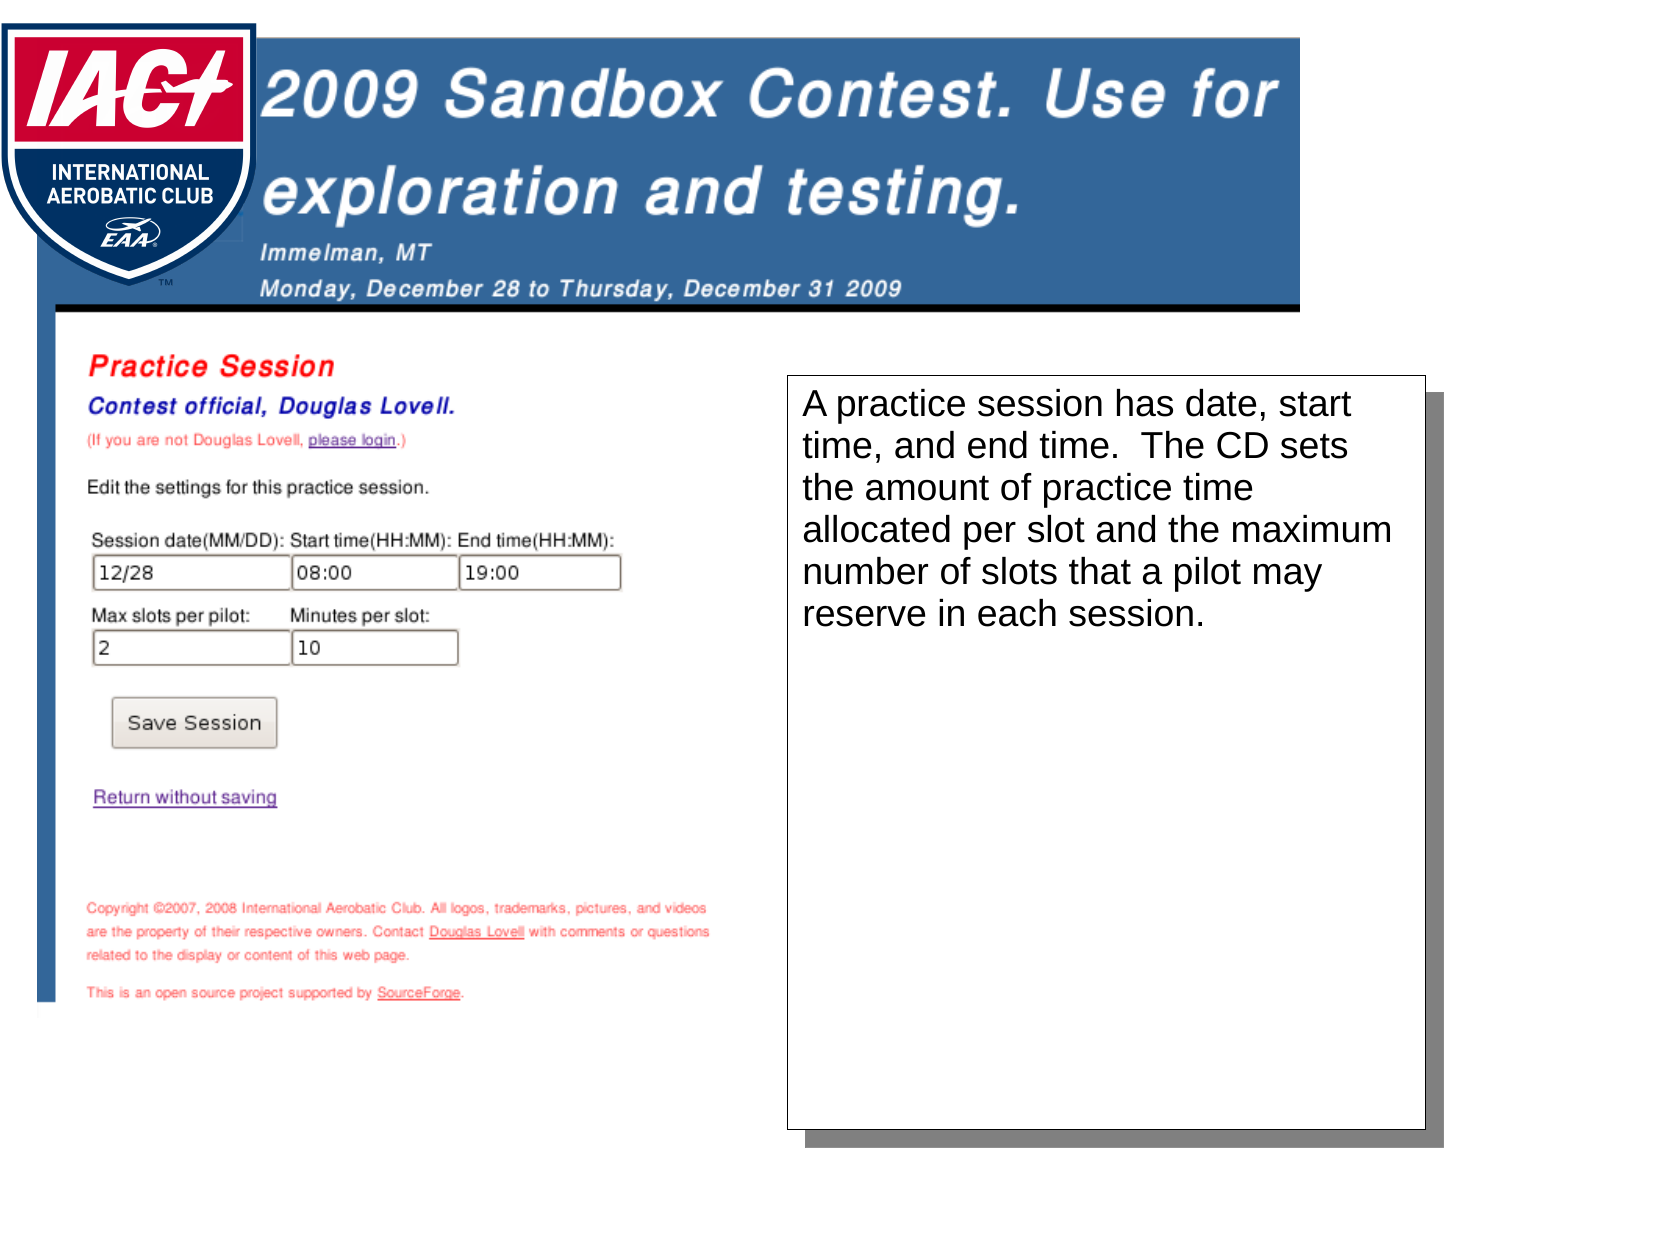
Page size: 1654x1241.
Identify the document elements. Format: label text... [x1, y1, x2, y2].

picture [0, 22, 1300, 1018]
text_box A practice session has date, start time, and end time. The CD sets the amount of practice time allocated per slot and the maximum number of slots that a pilot may reserve in each session. [787, 375, 1426, 1130]
